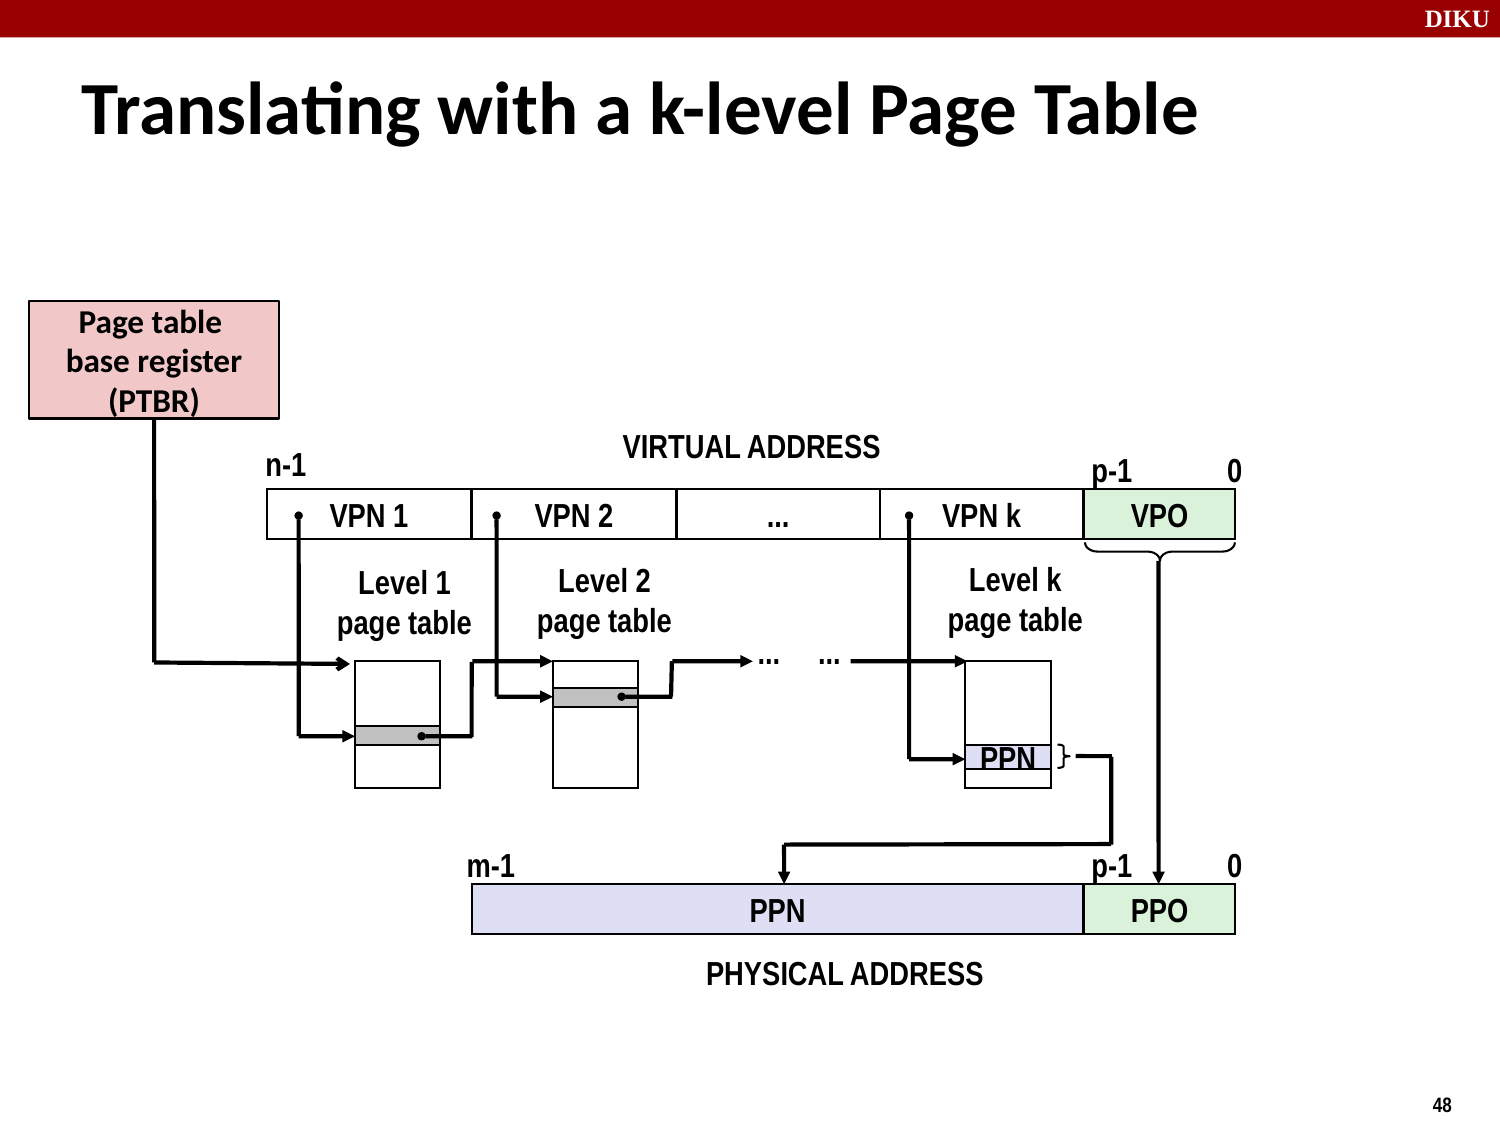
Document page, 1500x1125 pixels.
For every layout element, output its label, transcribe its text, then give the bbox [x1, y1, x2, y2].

text_box PPO [1084, 884, 1235, 935]
text_box VPN 1 [267, 488, 471, 539]
text_box PPN [472, 884, 1084, 935]
text_box m-1 [451, 836, 530, 892]
text_box 0 [1212, 442, 1258, 497]
text_box 0 [1212, 837, 1258, 892]
text_box n-1 [250, 435, 322, 491]
text_box Level 1 page table [321, 553, 488, 649]
text_box Translating with a k-level Page Table [66, 40, 1426, 169]
text_box ... [676, 488, 879, 539]
text_box p-1 [1076, 837, 1109, 842]
text_box Page table base register (PTBR) [29, 300, 279, 419]
text_box PPN [1021, 753, 1029, 770]
text_box PPN [965, 744, 1051, 770]
text_box ... [803, 623, 856, 679]
text_box p-1 [1097, 467, 1103, 479]
text_box ... [742, 623, 796, 679]
text_box VPN 2 [472, 488, 676, 539]
text_box p-1 [1076, 442, 1148, 488]
text_box [552, 688, 639, 708]
text_box VPO [1084, 488, 1235, 539]
text_box PHYSICAL ADDRESS [691, 944, 999, 1000]
text_box p-1 [1097, 862, 1103, 874]
text_box Level 2 page table [521, 551, 688, 647]
text_box p-1 [1076, 837, 1148, 884]
text_box Level k page table [932, 550, 1099, 646]
text_box VIRTUAL ADDRESS [607, 418, 896, 474]
text_box VPN k [879, 488, 1084, 539]
text_box [354, 725, 441, 745]
